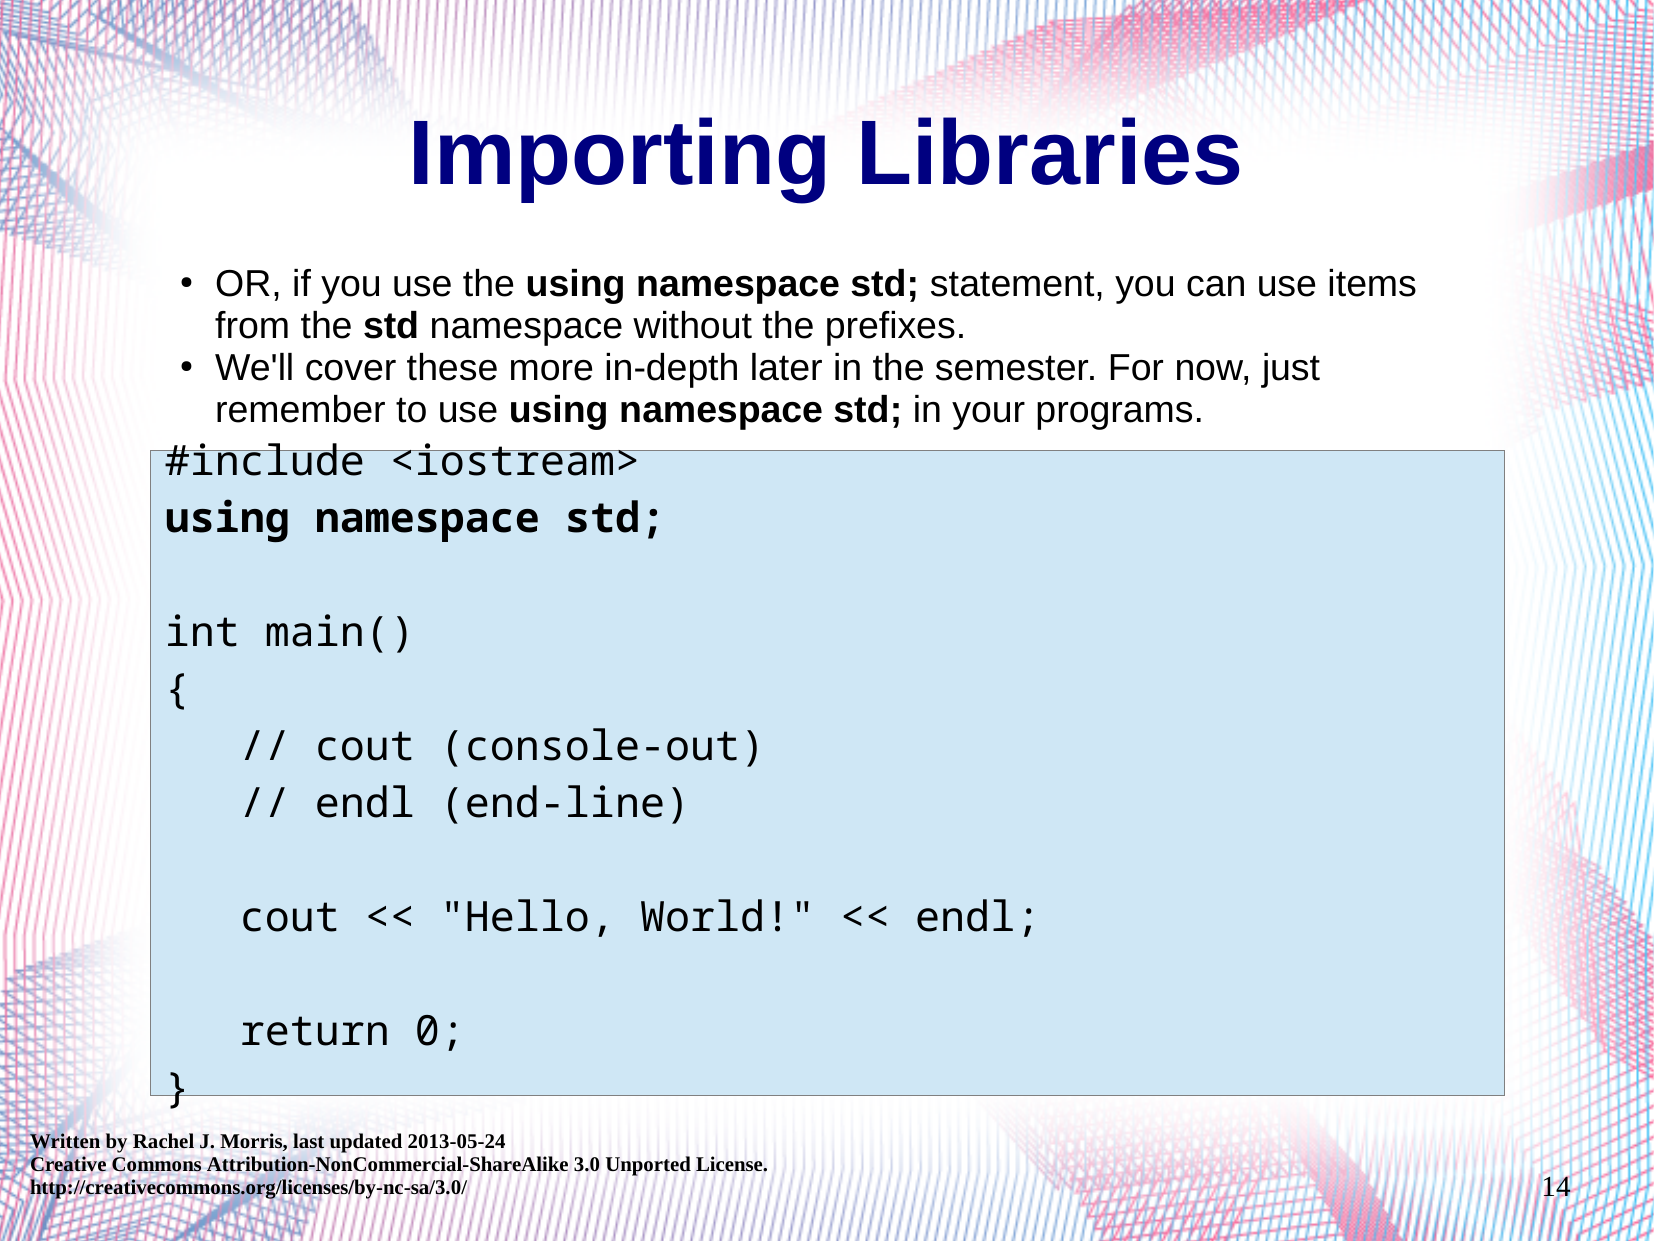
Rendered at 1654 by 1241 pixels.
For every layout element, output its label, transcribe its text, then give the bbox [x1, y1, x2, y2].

text_box #include <iostream> using namespace std; int main() { // cout (console-out) // endl (end-line) cout << "Hello, World!" << endl; return 0; } [150, 450, 1505, 1096]
title Importing Libraries [82, 49, 1571, 257]
text_box OR, if you use the using namespace std; statement, you can use items from the std namespace without the prefixes. We'll cover these more in-depth later in the semester. For now, just remember to use using namespace std; in your programs. [165, 255, 1505, 439]
picture [0, 0, 1654, 1241]
